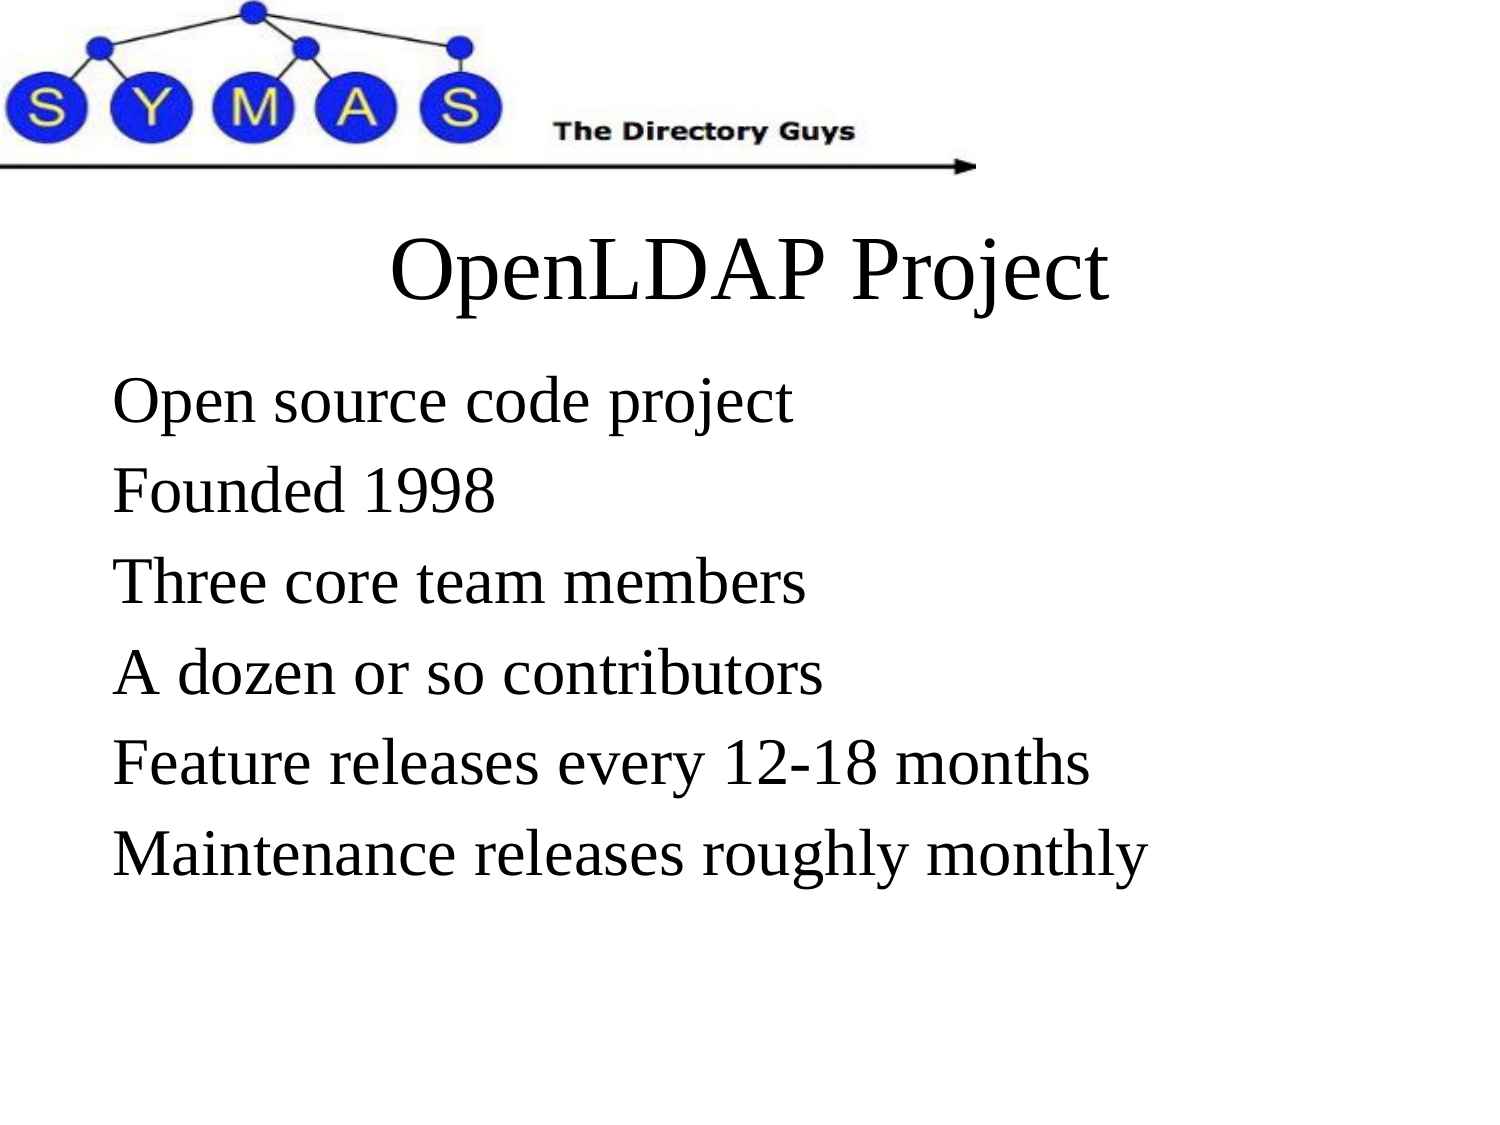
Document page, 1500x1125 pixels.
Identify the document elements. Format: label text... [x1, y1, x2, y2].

picture [0, 0, 976, 188]
title OpenLDAP Project [112, 187, 1388, 351]
list Open source code project Founded 1998 Three core team members A dozen or so contributors Feature releases every 12-18 months Maintenance releases roughly monthly [112, 362, 1388, 1038]
